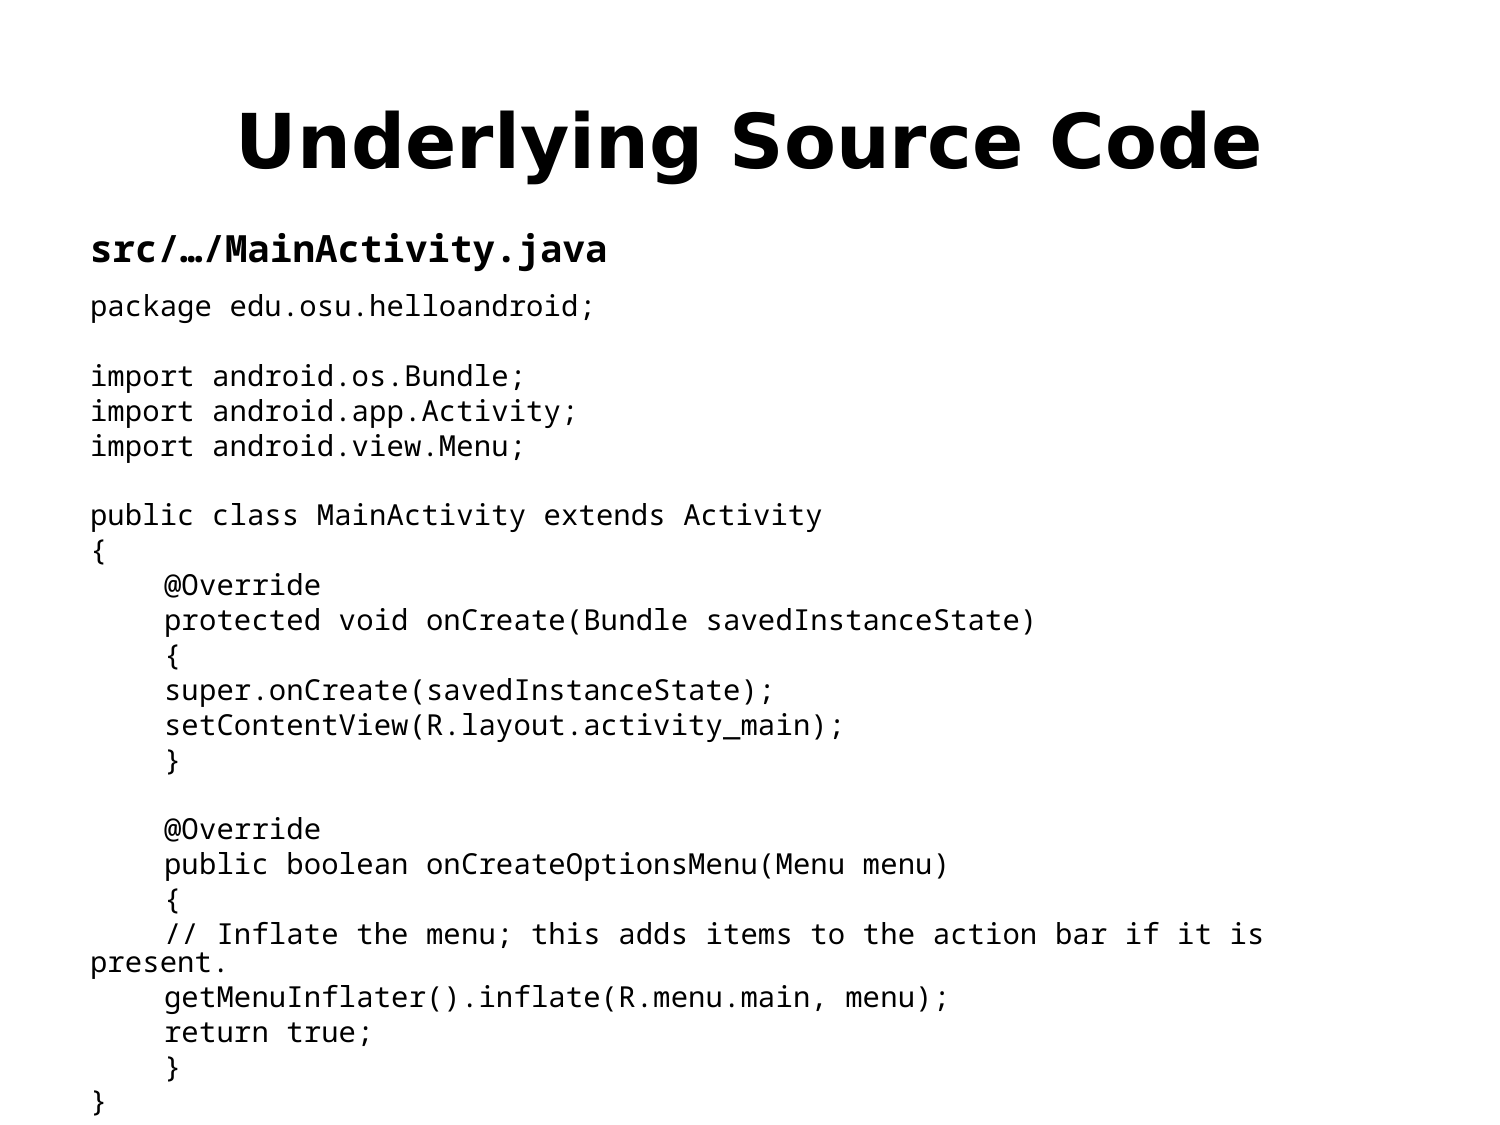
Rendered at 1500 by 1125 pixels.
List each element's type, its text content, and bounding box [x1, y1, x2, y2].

title Underlying Source Code [75, 45, 1426, 233]
list src/…/MainActivity.java [74, 217, 797, 288]
list package edu.osu.helloandroid; import android.os.Bundle; import android.app.Activity; import android.view.Menu; public class MainActivity extends Activity { @Override protected void onCreate(Bundle savedInstanceState) { super.onCreate(savedInstanceState); setContentView(R.layout.activity_main); } @Override public boolean onCreateOptionsMenu(Menu menu) { // Inflate the menu; this adds items to the action bar if it is present. getMenuInflater().inflate(R.menu.main, menu); return true; } } [75, 286, 1426, 1125]
